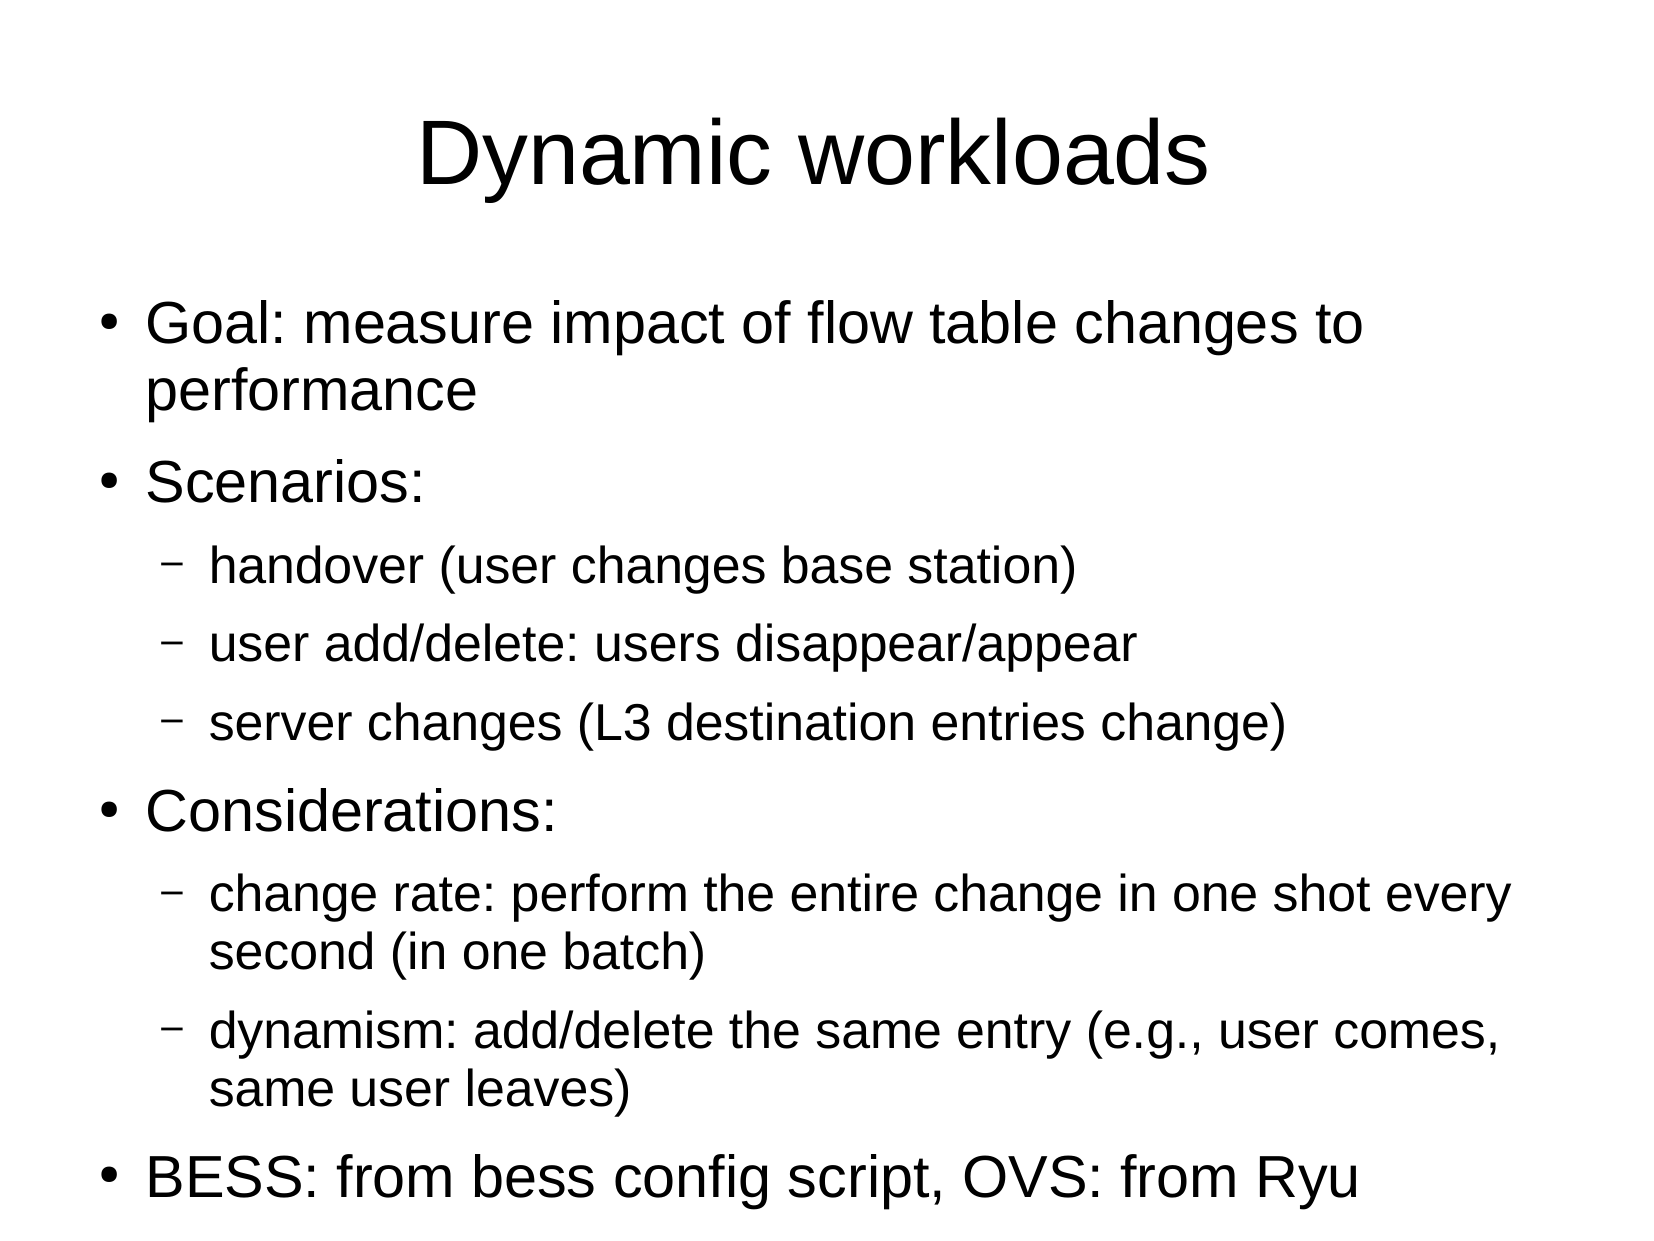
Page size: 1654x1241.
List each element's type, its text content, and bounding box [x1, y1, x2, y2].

title Dynamic workloads [82, 49, 1571, 257]
list Goal: measure impact of flow table changes to performance Scenarios: handover (user changes base station) user add/delete: users disappear/appear server changes (L3 destination entries change) Considerations: change rate: perform the entire change in one shot every second (in one batch) dynamism: add/delete the same entry (e.g., user comes, same user leaves) BESS: from bess config script, OVS: from Ryu [82, 290, 1571, 1216]
